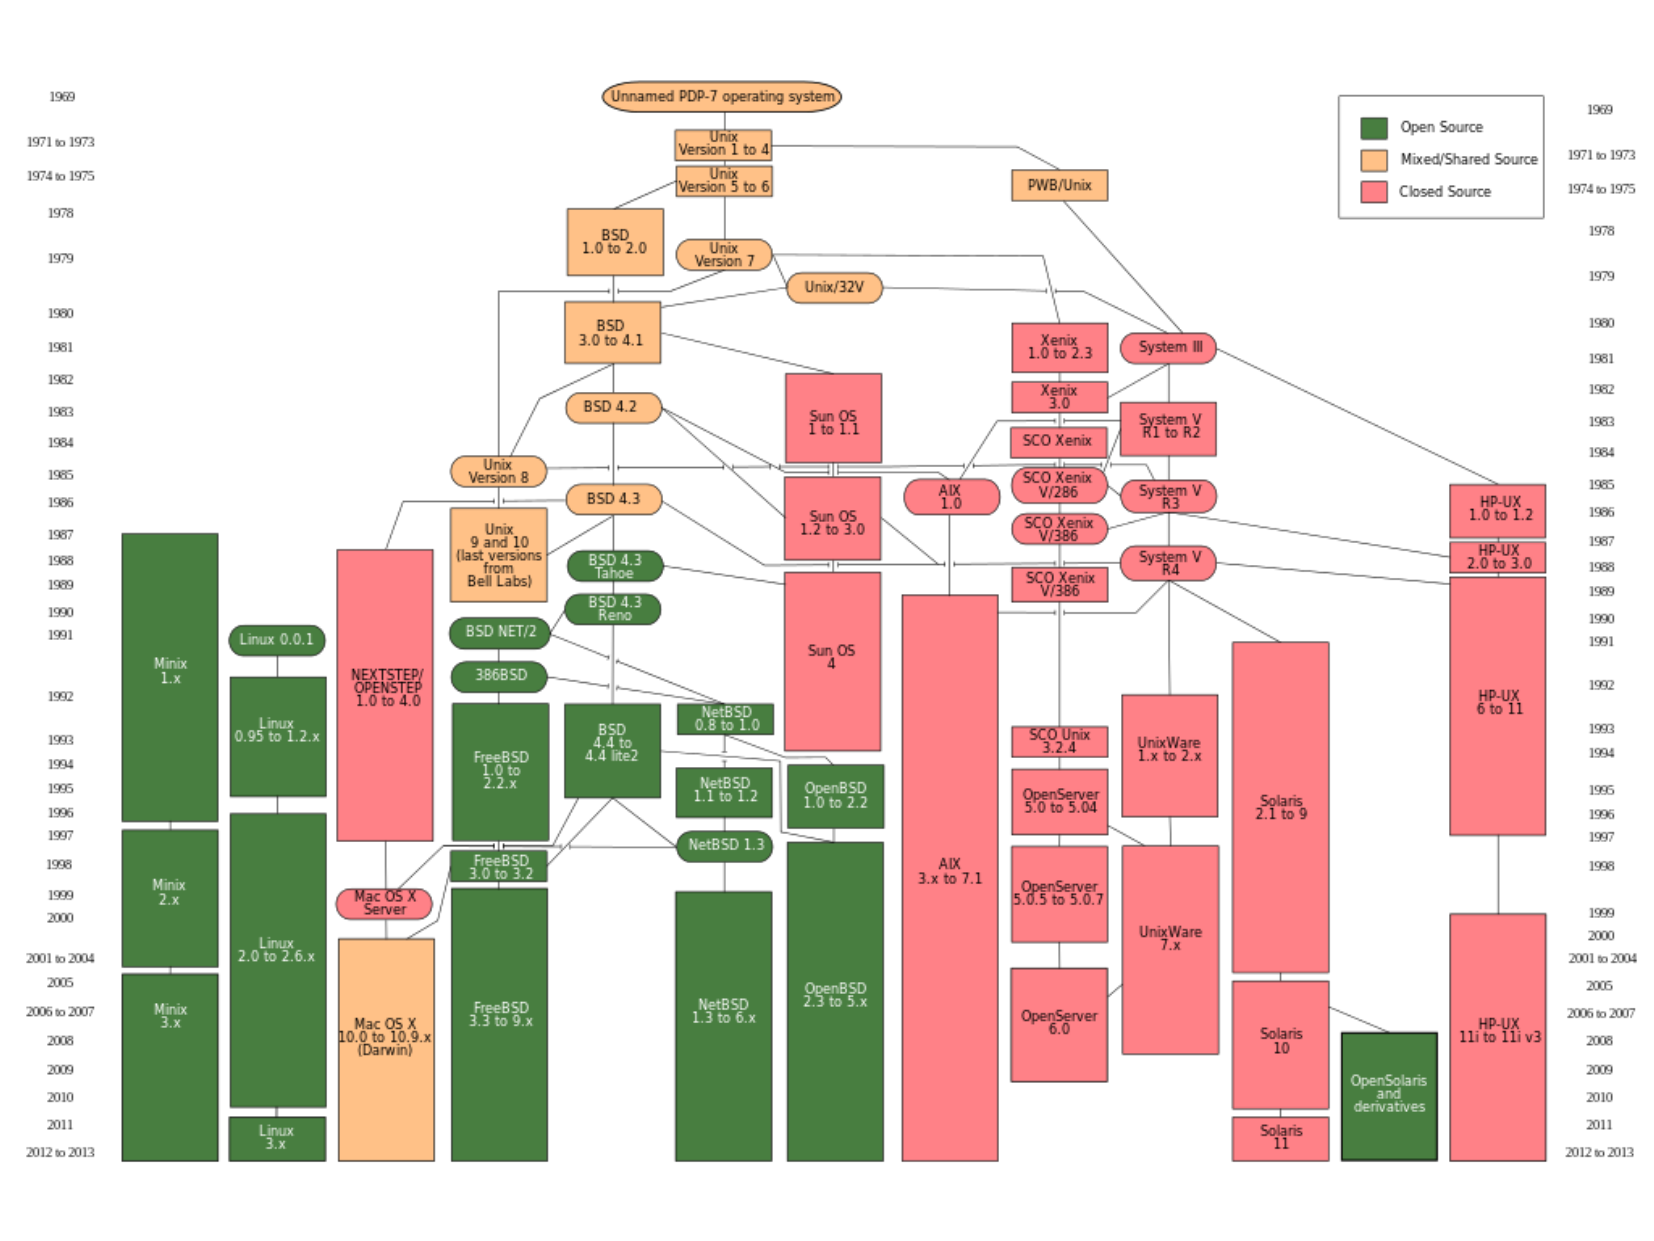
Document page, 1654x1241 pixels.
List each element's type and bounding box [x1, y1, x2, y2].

picture [4, 71, 1654, 1175]
